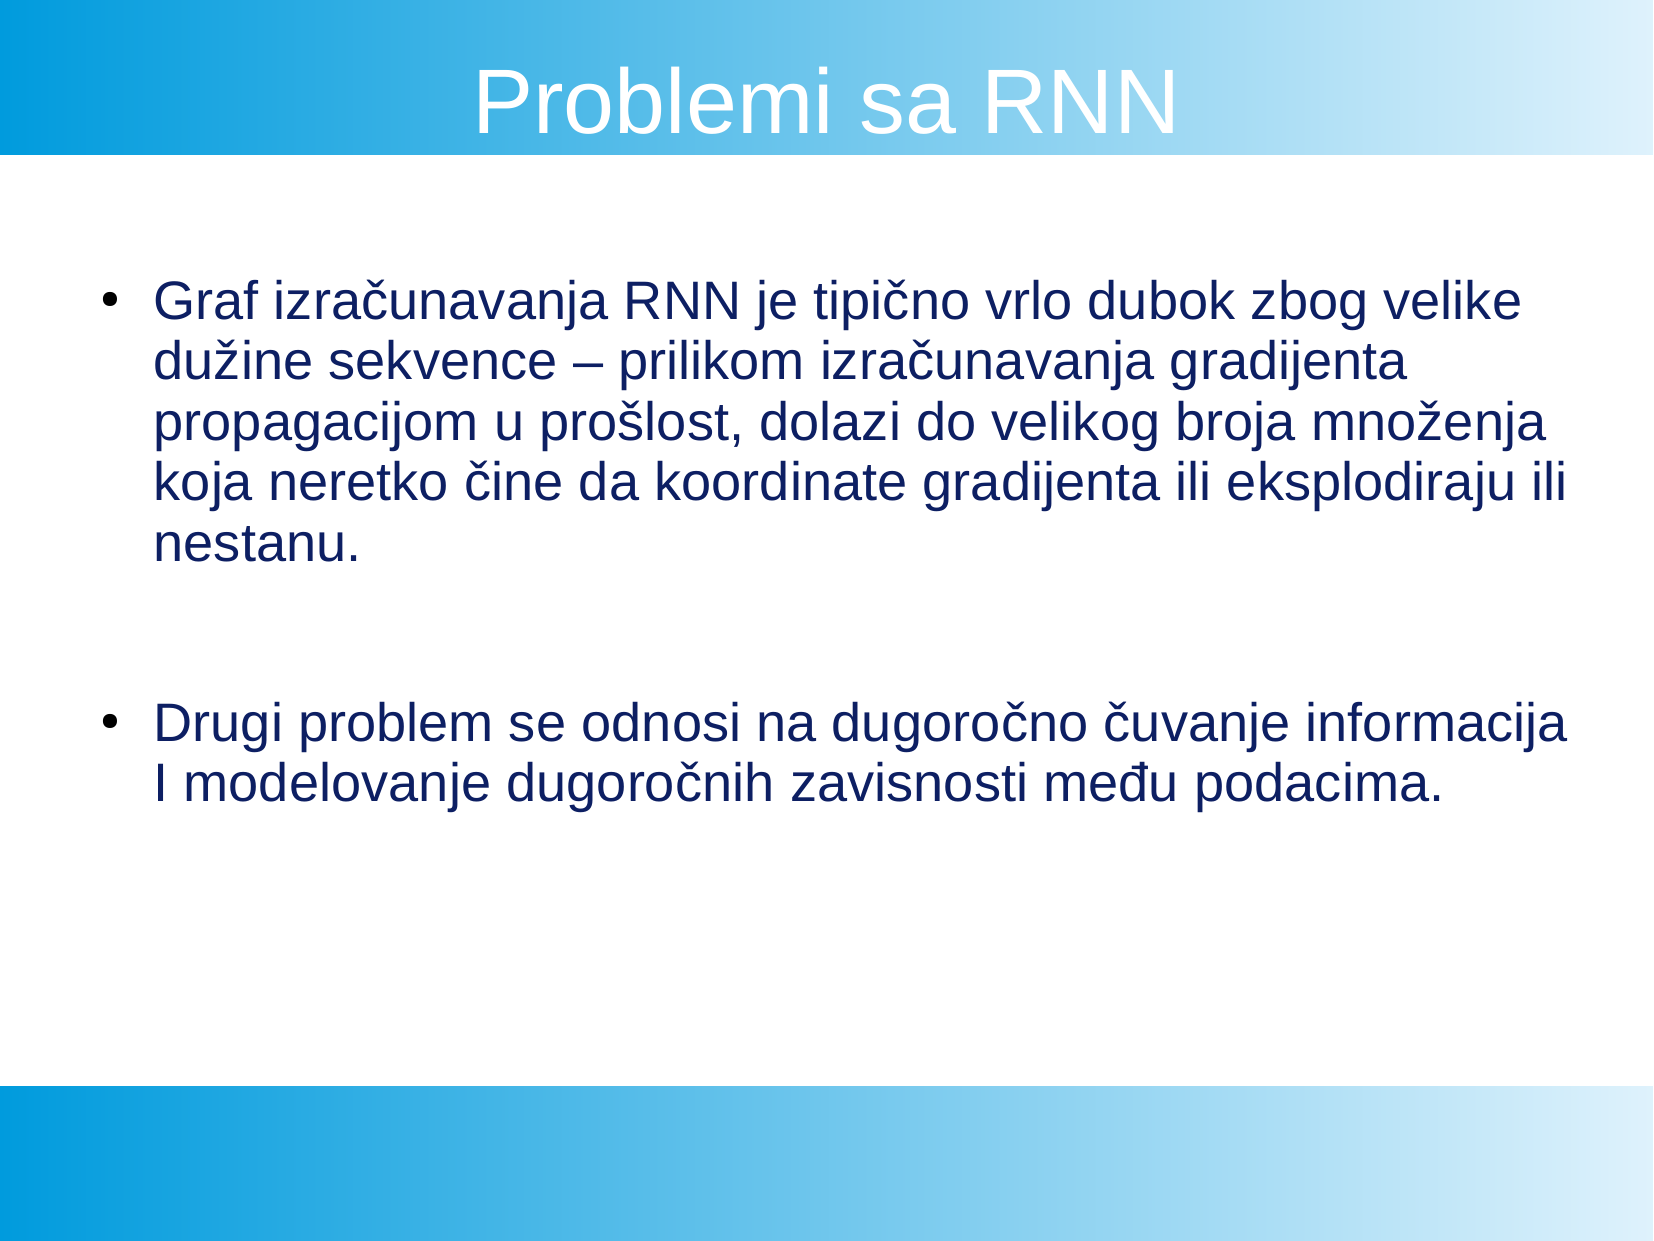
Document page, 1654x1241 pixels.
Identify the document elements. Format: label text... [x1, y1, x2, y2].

list Graf izračunavanja RNN je tipično vrlo dubok zbog velike dužine sekvence – prilikom izračunavanja gradijenta propagacijom u prošlost, dolazi do velikog broja množenja koja neretko čine da koordinate gradijenta ili eksplodiraju ili nestanu. Drugi problem se odnosi na dugoročno čuvanje informacija I modelovanje dugoročnih zavisnosti među podacima. [82, 180, 1571, 1066]
title Problemi sa RNN [82, 49, 1571, 155]
